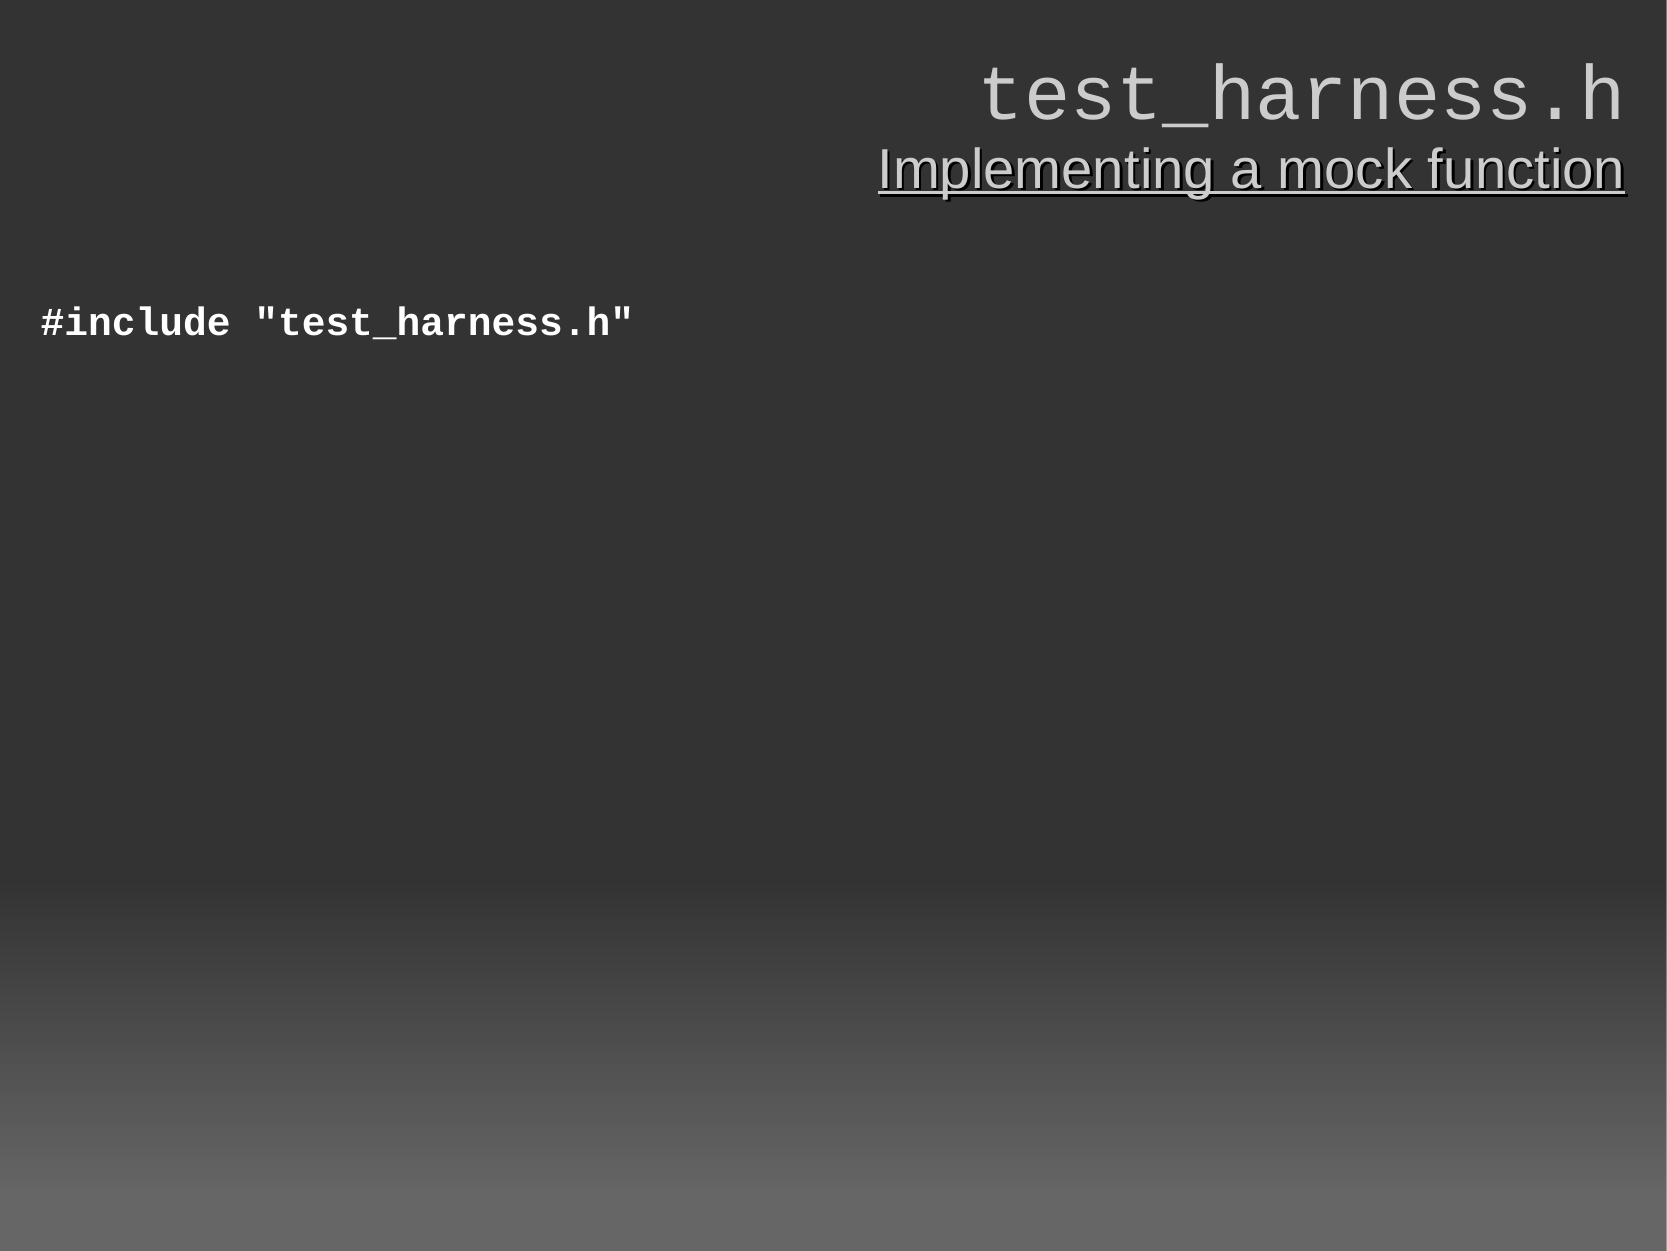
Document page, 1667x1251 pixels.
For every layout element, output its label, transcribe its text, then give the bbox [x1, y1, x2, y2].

picture [0, 0, 1667, 1251]
list #include "test_harness.h" [40, 300, 1627, 1201]
title test_harness.h Implementing a mock function [39, 49, 1626, 233]
